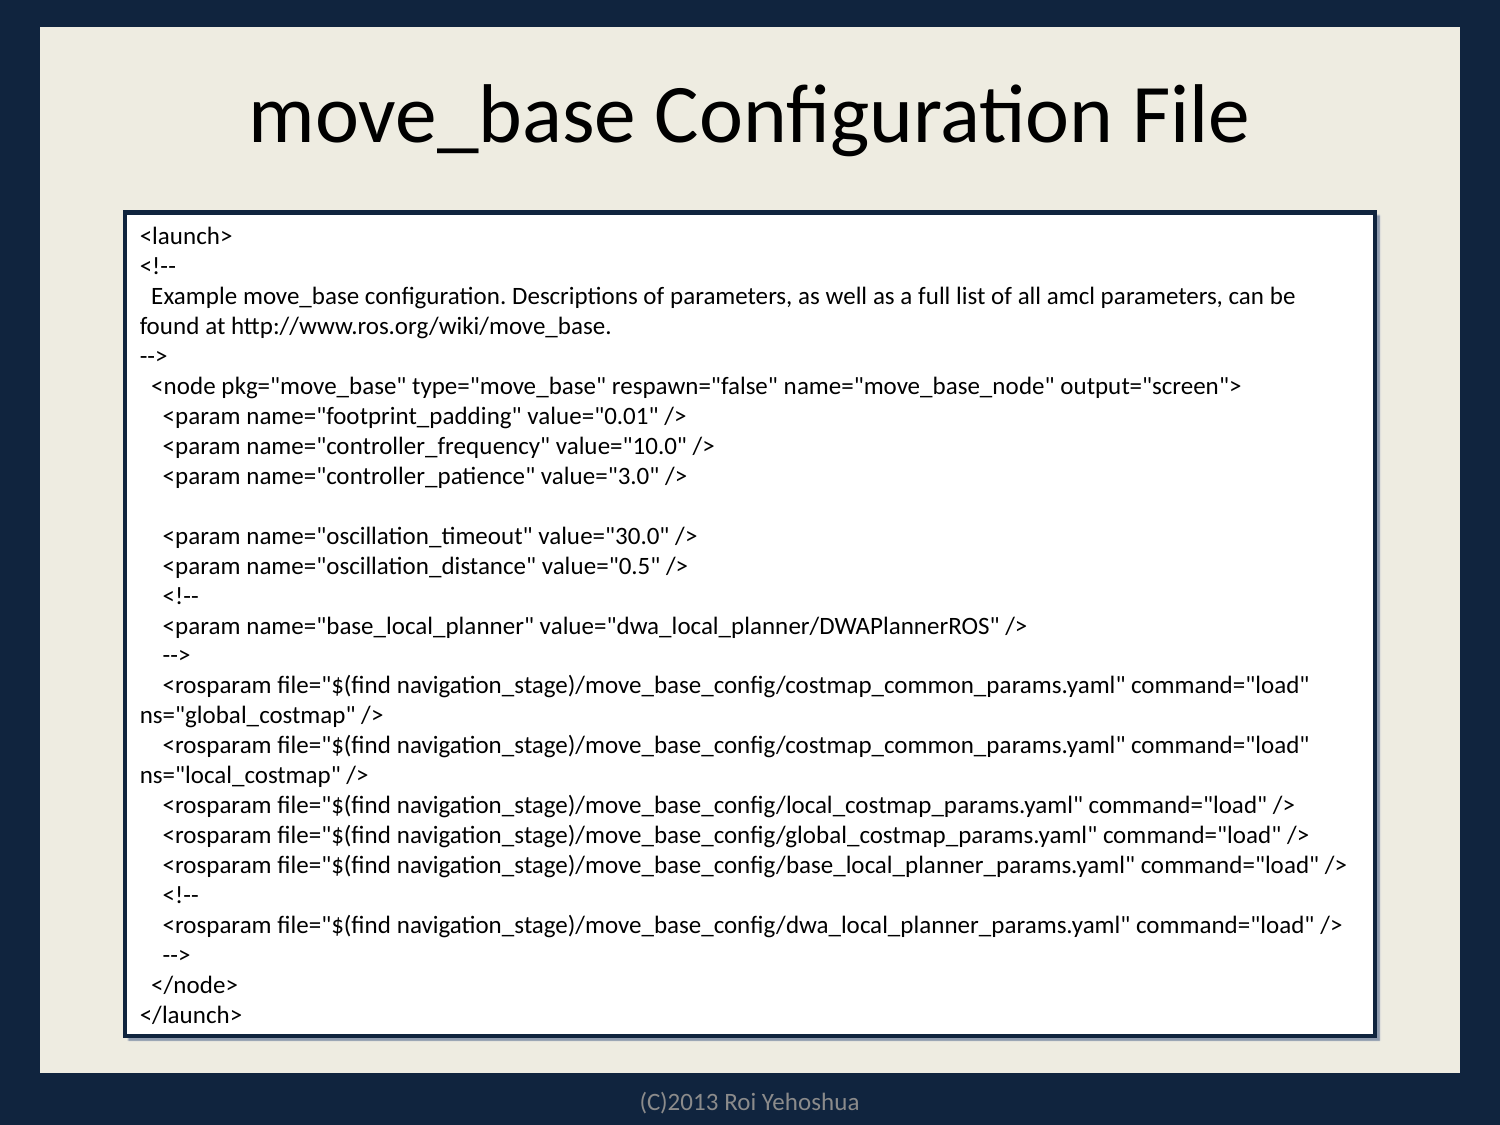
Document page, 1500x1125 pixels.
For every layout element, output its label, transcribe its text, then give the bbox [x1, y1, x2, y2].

footer (C)2013 Roi Yehoshua [512, 1074, 988, 1125]
list [37, 200, 1463, 1080]
title move_base Configuration File [37, 31, 1463, 188]
text_box <launch> <!-- Example move_base configuration. Descriptions of parameters, as well as a full list of all amcl parameters, can be found at http://www.ros.org/wiki/move_base. --> <node pkg="move_base" type="move_base" respawn="false" name="move_base_node" output="screen"> <param name="footprint_padding" value="0.01" /> <param name="controller_frequency" value="10.0" /> <param name="controller_patience" value="3.0" /> <param name="oscillation_timeout" value="30.0" /> <param name="oscillation_distance" value="0.5" /> <!-- <param name="base_local_planner" value="dwa_local_planner/DWAPlannerROS" /> --> <rosparam file="$(find navigation_stage)/move_base_config/costmap_common_params.yaml" command="load" ns="global_costmap" /> <rosparam file="$(find navigation_stage)/move_base_config/costmap_common_params.yaml" command="load" ns="local_costmap" /> <rosparam file="$(find navigation_stage)/move_base_config/local_costmap_params.yaml" command="load" /> <rosparam file="$(find navigation_stage)/move_base_config/global_costmap_params.yaml" command="load" /> <rosparam file="$(find navigation_stage)/move_base_config/base_local_planner_params.yaml" command="load" /> <!-- <rosparam file="$(find navigation_stage)/move_base_config/dwa_local_planner_params.yaml" command="load" /> --> </node> </launch> [125, 212, 1375, 1036]
